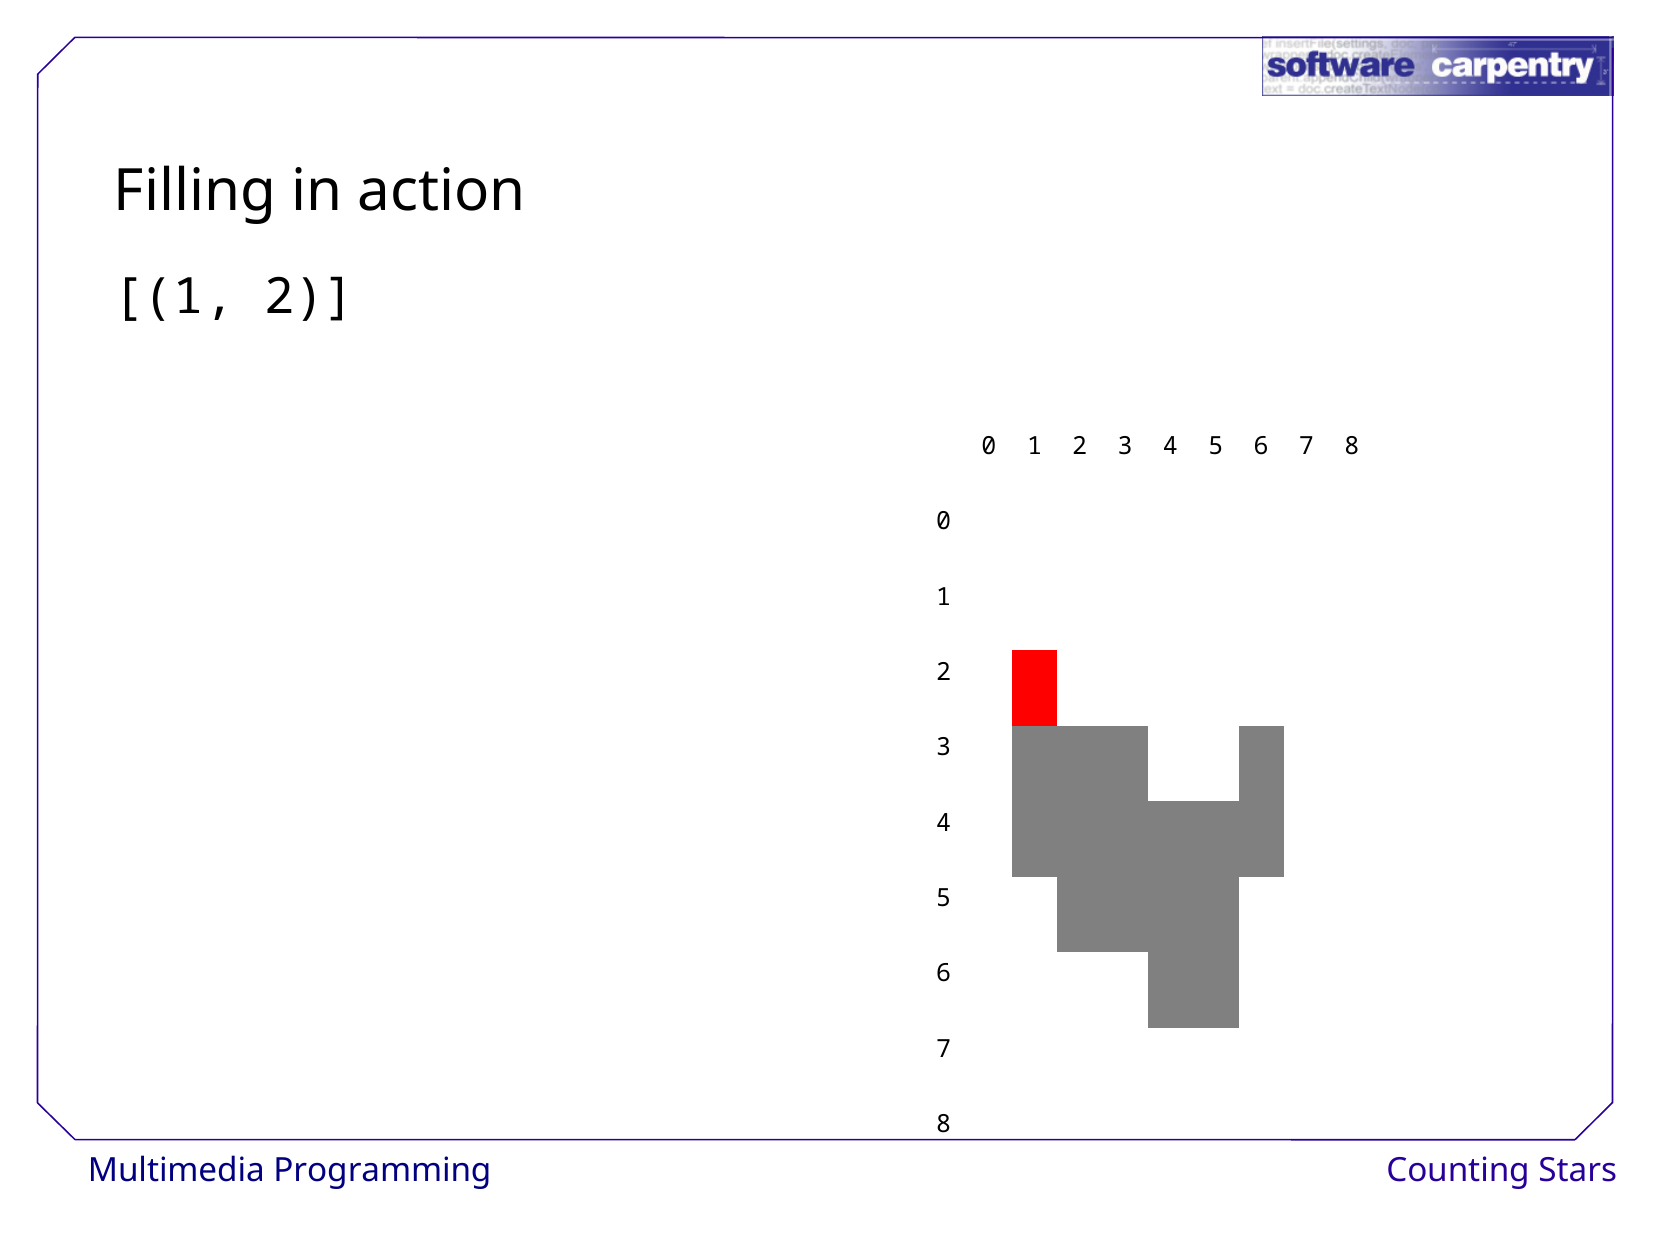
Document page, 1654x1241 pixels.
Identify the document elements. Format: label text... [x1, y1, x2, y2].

table_cell [1239, 877, 1284, 952]
table_header 8 [1330, 424, 1375, 500]
table_cell [1239, 575, 1284, 650]
table_cell 3 [921, 726, 967, 801]
table_cell [1012, 650, 1057, 726]
table_cell [1284, 726, 1330, 801]
table_cell [1012, 1103, 1057, 1178]
table_cell [1103, 500, 1148, 575]
table_cell [1012, 801, 1057, 877]
table_cell [1148, 575, 1194, 650]
table_cell [1148, 650, 1194, 726]
table_header 2 [1057, 424, 1103, 500]
text_box [(1, 2)] [99, 225, 827, 332]
table_cell [1148, 1103, 1194, 1178]
table_cell [1239, 650, 1284, 726]
table_cell [1239, 801, 1284, 877]
table_cell [967, 500, 1012, 575]
table_header 3 [1103, 424, 1148, 500]
table_cell [1194, 575, 1239, 650]
table_cell [1284, 650, 1330, 726]
table_header 1 [1012, 424, 1057, 500]
table_cell [1103, 575, 1148, 650]
table_cell [967, 726, 1012, 801]
text_box Filling in action [99, 109, 1593, 231]
table_cell [1330, 1028, 1375, 1103]
table_cell [1194, 952, 1239, 1028]
table_cell [1057, 500, 1103, 575]
table_cell [1194, 500, 1239, 575]
table_cell [1103, 801, 1148, 877]
table_cell [1284, 877, 1330, 952]
table_cell [967, 952, 1012, 1028]
table_cell [1012, 575, 1057, 650]
table_cell [1057, 952, 1103, 1028]
table_cell [1239, 952, 1284, 1028]
table_cell [1330, 1103, 1375, 1178]
table_cell [1194, 1103, 1239, 1178]
table_cell [1239, 1103, 1284, 1178]
table_cell [967, 1103, 1012, 1178]
table_cell [1284, 952, 1330, 1028]
table_header [921, 424, 967, 500]
table_cell [1103, 1103, 1148, 1178]
table_cell [1330, 952, 1375, 1028]
table_cell 0 [921, 500, 967, 575]
table_cell [1057, 1028, 1103, 1103]
table_cell [1239, 500, 1284, 575]
table_cell [1194, 1028, 1239, 1103]
table_cell 7 [921, 1028, 967, 1103]
table_header 7 [1284, 424, 1330, 500]
table_cell [1148, 877, 1194, 952]
table_cell [967, 575, 1012, 650]
table_cell [1103, 726, 1148, 801]
table_cell [967, 801, 1012, 877]
table_cell [1194, 877, 1239, 952]
table_cell [1012, 500, 1057, 575]
table_cell [1103, 650, 1148, 726]
table_cell [1012, 952, 1057, 1028]
table_cell [1103, 952, 1148, 1028]
table_cell [1284, 575, 1330, 650]
picture [1262, 36, 1614, 96]
table_cell [1148, 952, 1194, 1028]
table_header 4 [1148, 424, 1194, 500]
table_cell 1 [921, 575, 967, 650]
table_cell 2 [921, 650, 967, 726]
table_cell [1284, 1103, 1330, 1178]
table_cell [1012, 1028, 1057, 1103]
table_cell [1103, 1028, 1148, 1103]
table_cell 5 [921, 877, 967, 952]
table_cell [967, 877, 1012, 952]
table_cell [967, 1028, 1012, 1103]
table_cell [1330, 575, 1375, 650]
table_cell [1148, 801, 1194, 877]
table_header 6 [1239, 424, 1284, 500]
table_cell [1330, 877, 1375, 952]
table_cell [1148, 500, 1194, 575]
table_cell [1239, 726, 1284, 801]
table_cell [1057, 650, 1103, 726]
table_cell [1194, 726, 1239, 801]
table_cell [1194, 801, 1239, 877]
table_cell 6 [921, 952, 967, 1028]
table_cell 4 [921, 801, 967, 877]
table_cell [1012, 877, 1057, 952]
table_cell [1057, 1103, 1103, 1178]
table_cell [1239, 1028, 1284, 1103]
table_cell 8 [921, 1103, 967, 1178]
table_cell [1057, 726, 1103, 801]
table_cell [1148, 1028, 1194, 1103]
table_cell [1057, 801, 1103, 877]
table_cell [1057, 575, 1103, 650]
table_header 0 [967, 424, 1012, 500]
table_cell [1284, 500, 1330, 575]
table_cell [967, 650, 1012, 726]
table_cell [1284, 1028, 1330, 1103]
table_cell [1012, 726, 1057, 801]
table_cell [1057, 877, 1103, 952]
table_cell [1330, 726, 1375, 801]
table_cell [1148, 726, 1194, 801]
table_header 5 [1194, 424, 1239, 500]
table_cell [1194, 650, 1239, 726]
table_cell [1330, 650, 1375, 726]
table_cell [1330, 500, 1375, 575]
table_cell [1330, 801, 1375, 877]
table_cell [1103, 877, 1148, 952]
table_cell [1284, 801, 1330, 877]
